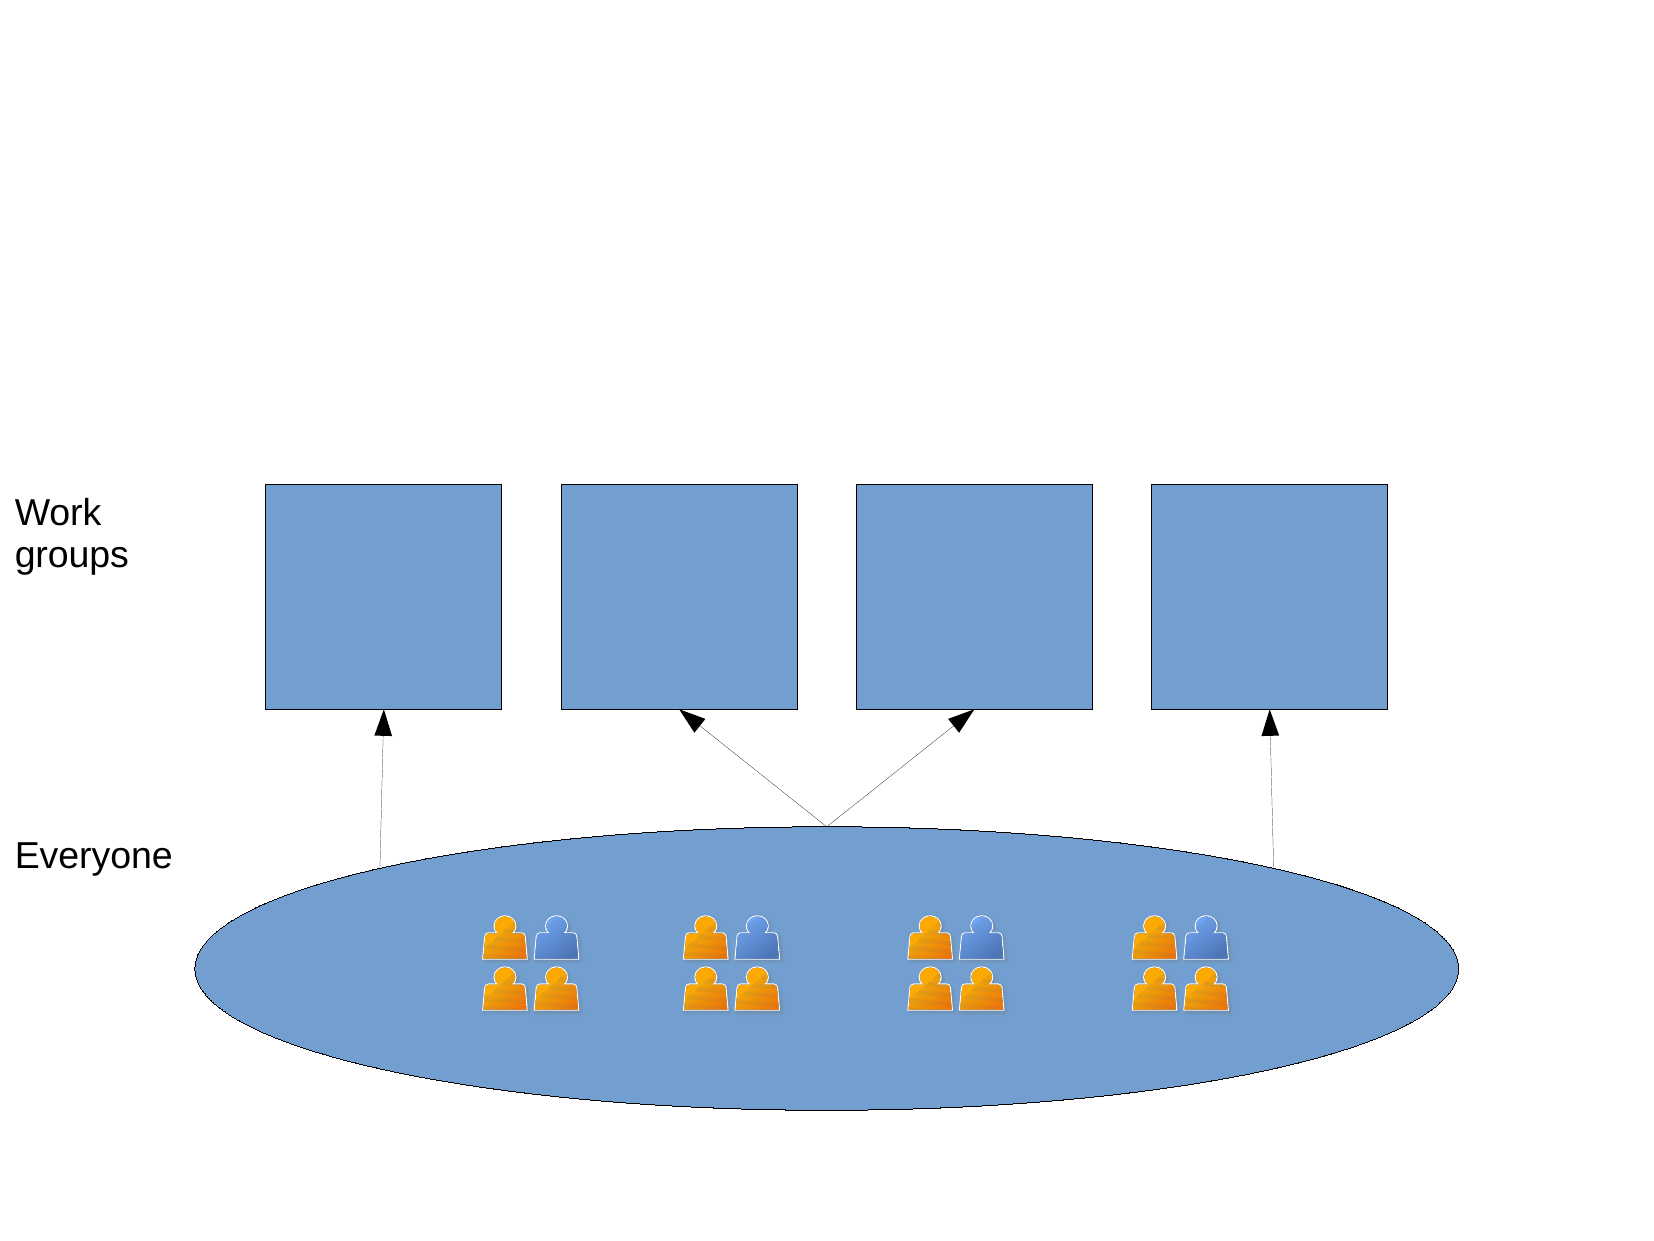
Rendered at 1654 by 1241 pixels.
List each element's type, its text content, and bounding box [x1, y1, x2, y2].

picture [673, 909, 792, 1019]
text_box Everyone [0, 826, 195, 902]
text_box Work groups [0, 484, 189, 584]
picture [897, 909, 1016, 1019]
picture [472, 909, 591, 1019]
text_box [856, 484, 1093, 710]
text_box [194, 826, 1459, 1111]
text_box [1151, 484, 1388, 710]
text_box [265, 484, 502, 710]
picture [1122, 909, 1241, 1019]
text_box [561, 484, 798, 710]
